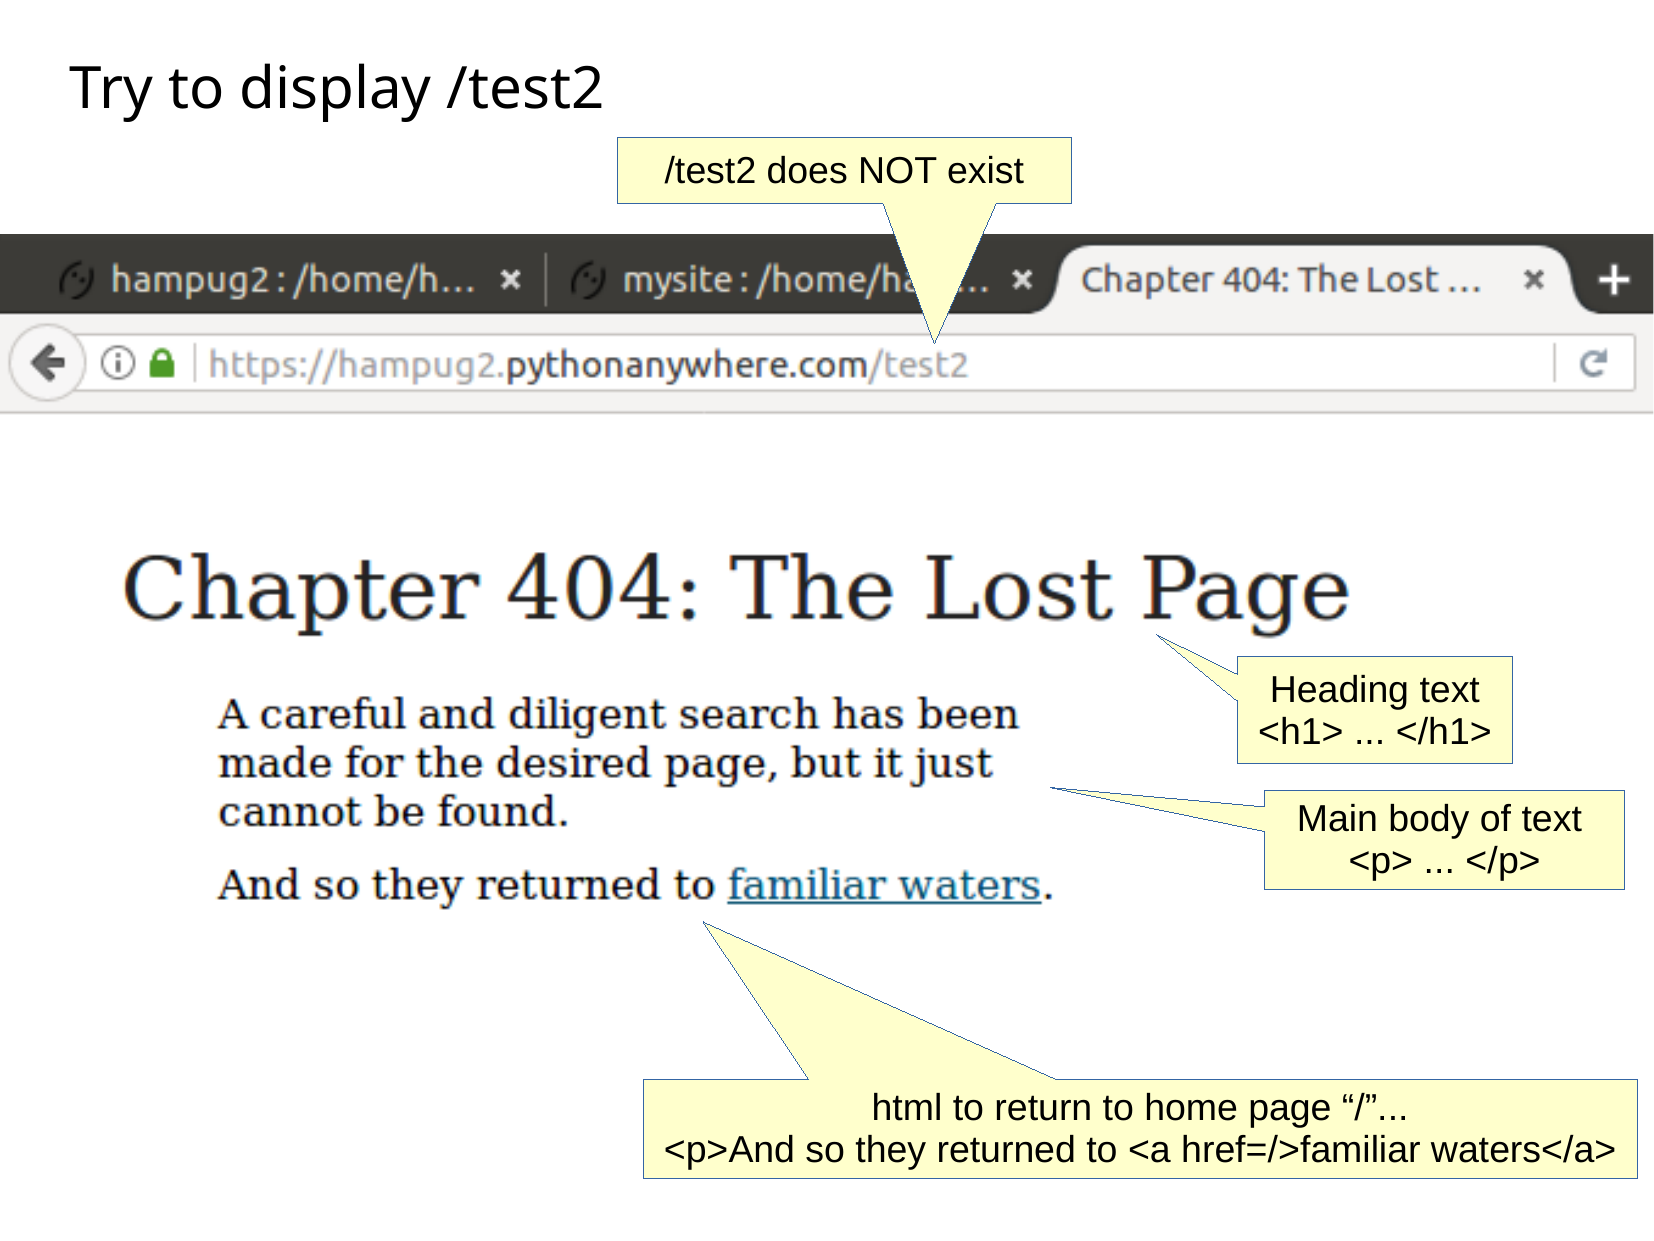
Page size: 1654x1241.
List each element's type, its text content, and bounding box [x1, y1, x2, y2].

text_box html to return to home page “/”... <p>And so they returned to <a href=/>familiar waters</a> [643, 921, 1638, 1179]
text_box Try to display /test2 [69, 34, 1558, 138]
text_box Heading text <h1> ... </h1> [1156, 634, 1513, 764]
text_box /test2 does NOT exist [617, 137, 1072, 344]
picture [0, 234, 1654, 934]
text_box Main body of text <p> ... </p> [1050, 787, 1625, 890]
